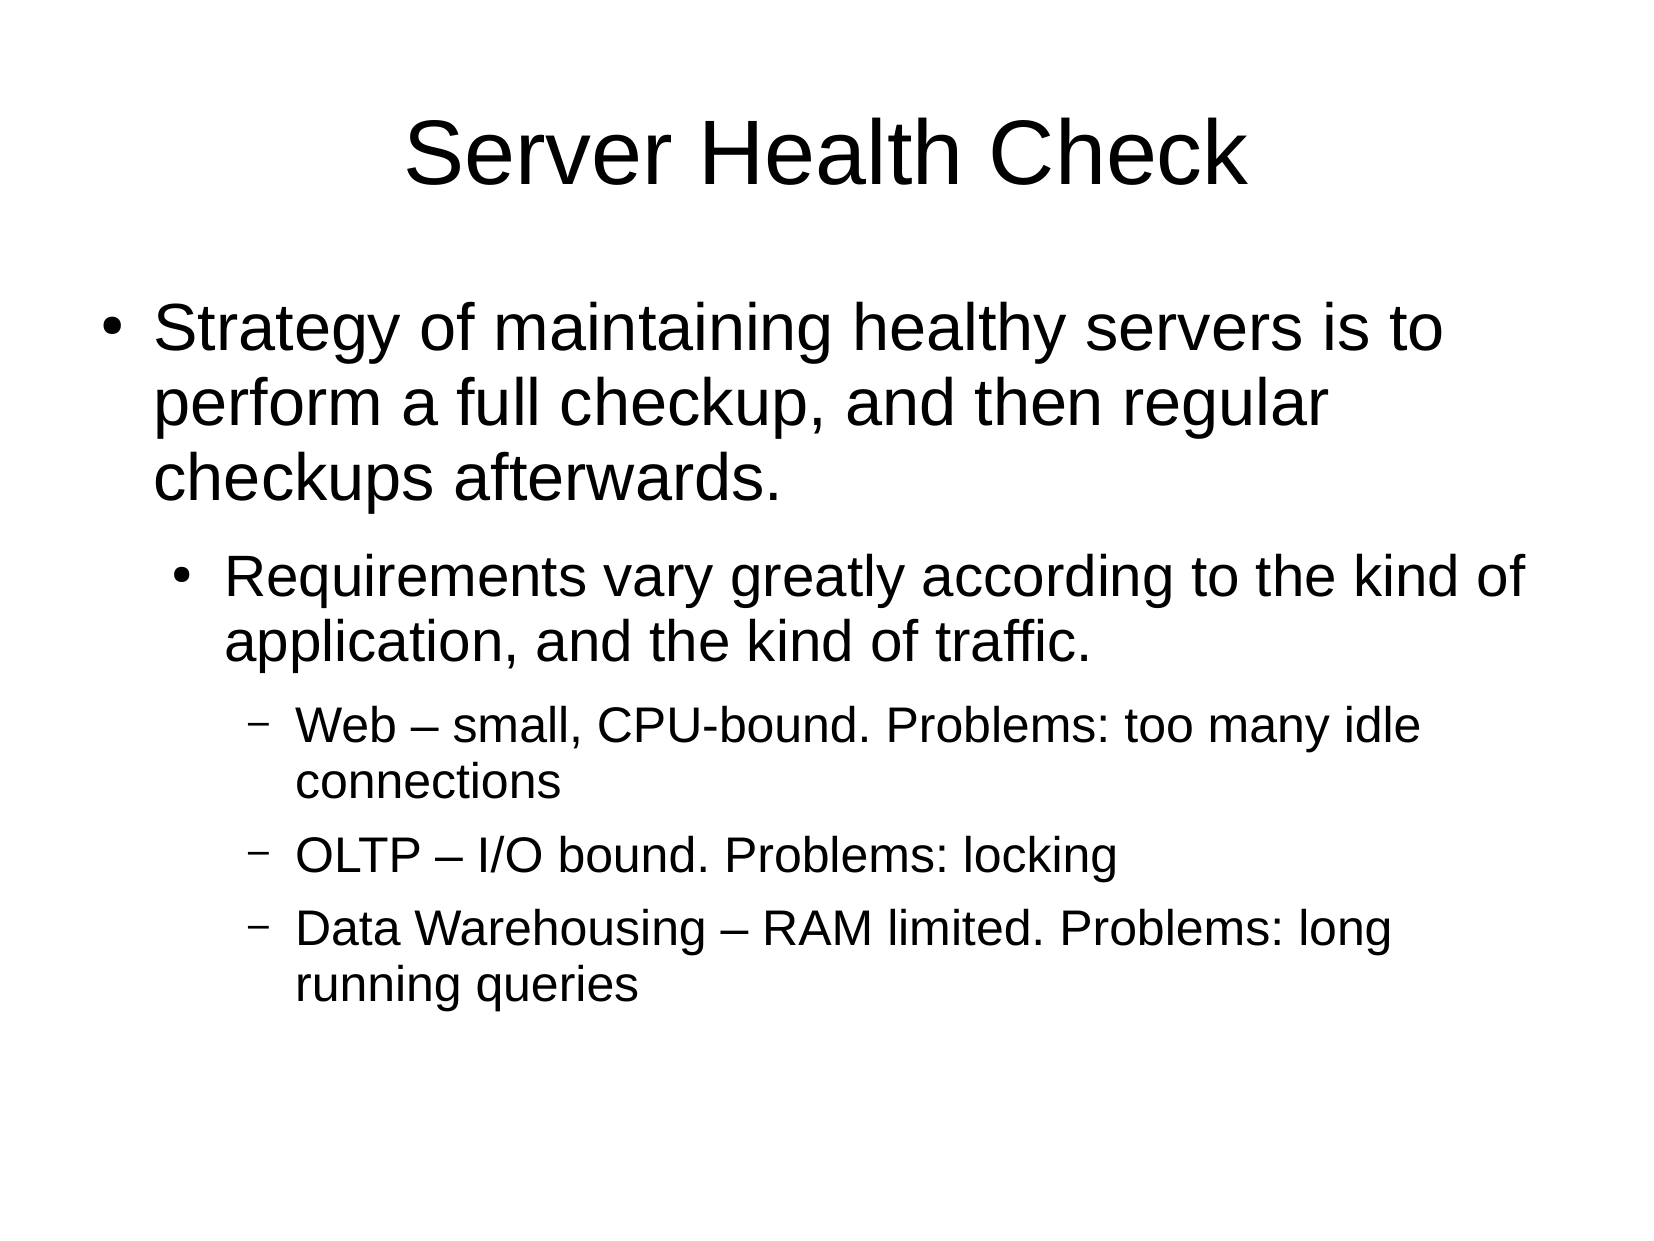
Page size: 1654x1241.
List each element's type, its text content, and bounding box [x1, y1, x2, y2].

list Strategy of maintaining healthy servers is to perform a full checkup, and then regular checkups afterwards. Requirements vary greatly according to the kind of application, and the kind of traffic. Web – small, CPU-bound. Problems: too many idle connections OLTP – I/O bound. Problems: locking Data Warehousing – RAM limited. Problems: long running queries [82, 290, 1571, 1109]
title Server Health Check [82, 56, 1571, 250]
